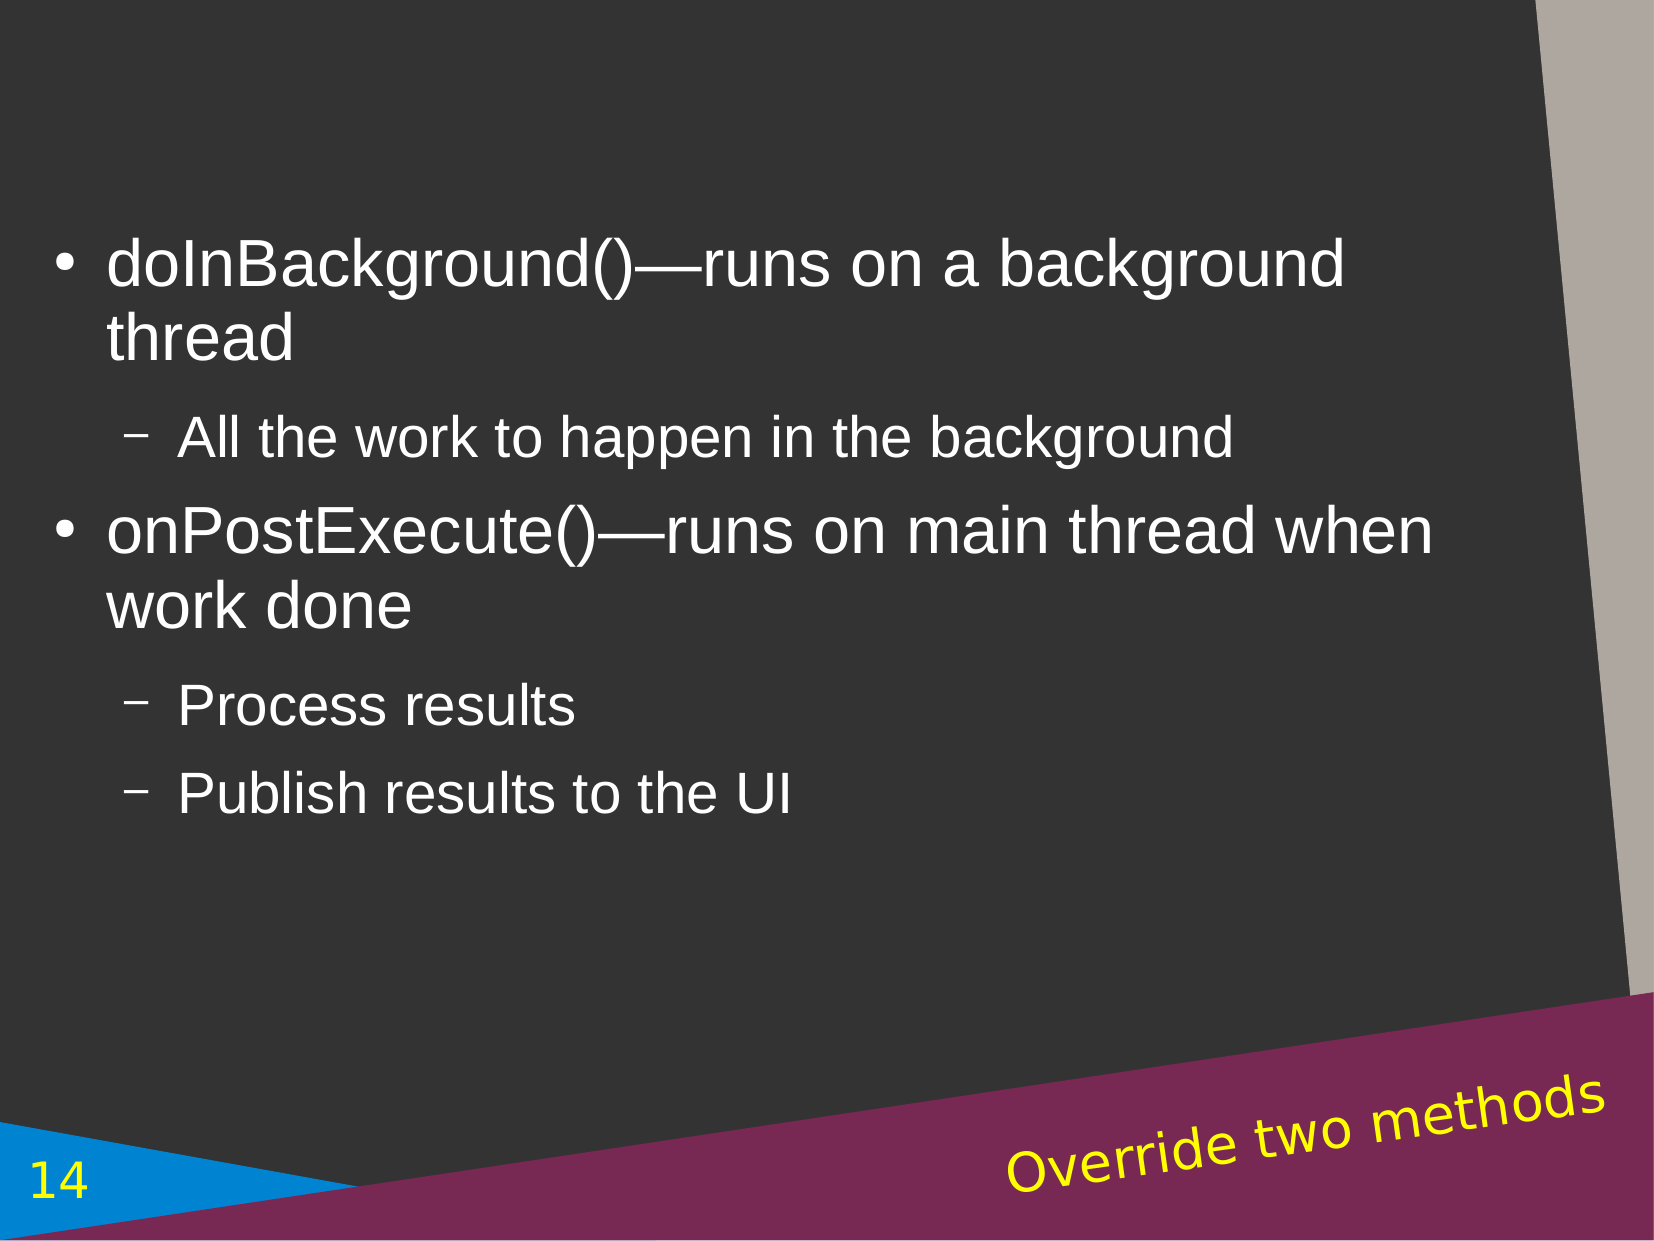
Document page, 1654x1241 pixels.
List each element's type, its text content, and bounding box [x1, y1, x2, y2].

title Override two methods [956, 995, 1654, 1241]
list doInBackground()—runs on a background thread All the work to happen in the background onPostExecute()—runs on main thread when work done Process results Publish results to the UI [35, 59, 1524, 993]
